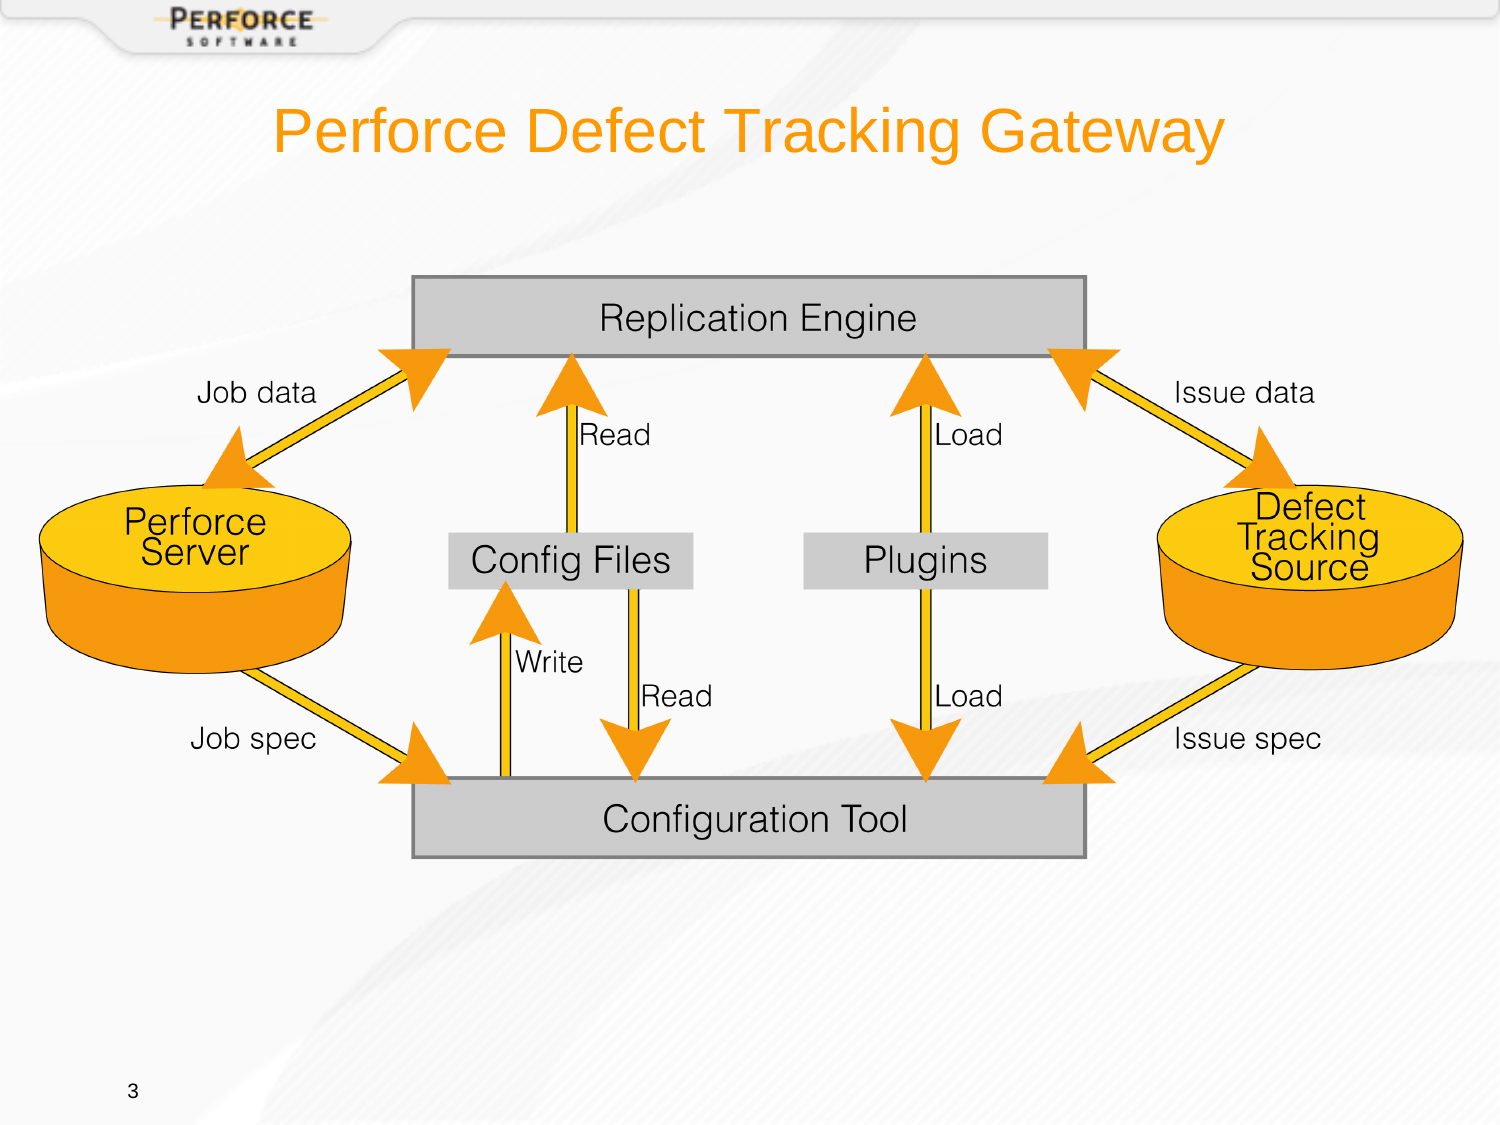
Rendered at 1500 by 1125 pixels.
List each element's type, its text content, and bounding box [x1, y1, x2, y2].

title Perforce Defect Tracking Gateway [112, 62, 1388, 201]
picture [0, 0, 1500, 1125]
